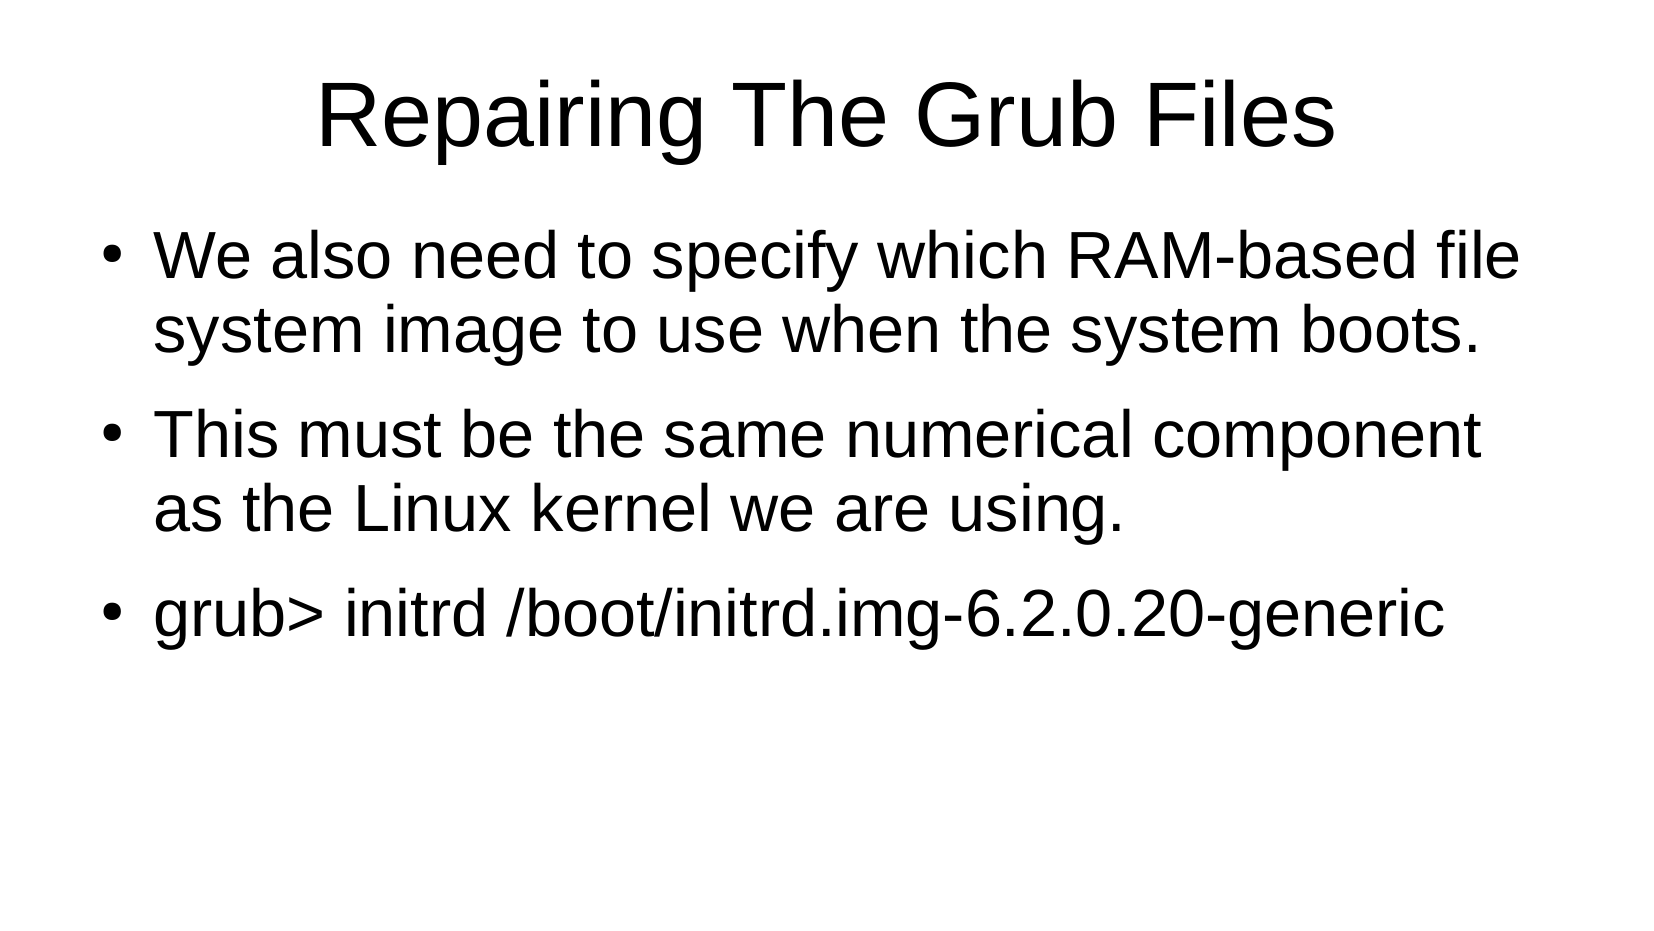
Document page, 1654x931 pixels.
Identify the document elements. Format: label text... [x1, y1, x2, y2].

list We also need to specify which RAM-based file system image to use when the system boots. This must be the same numerical component as the Linux kernel we are using. grub> initrd /boot/initrd.img-6.2.0.20-generic [82, 217, 1571, 758]
title Repairing The Grub Files [82, 37, 1571, 193]
